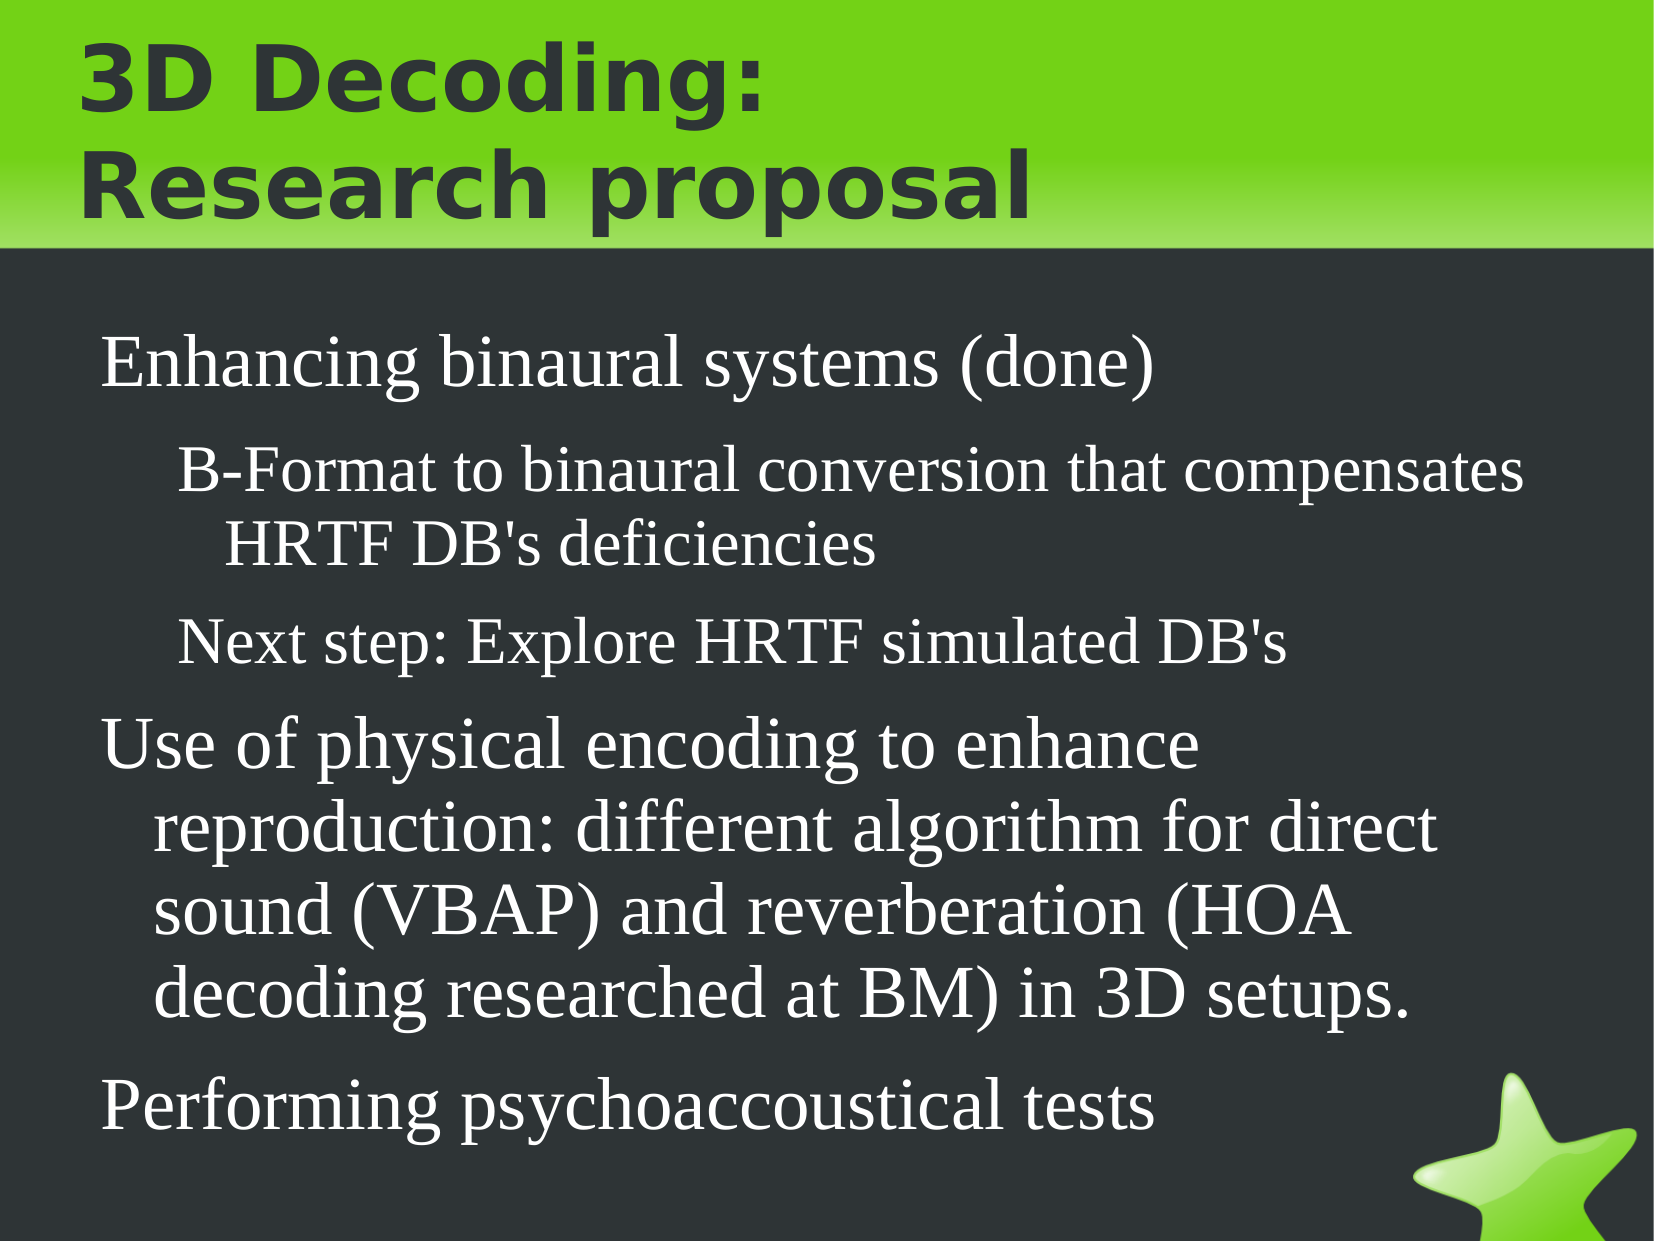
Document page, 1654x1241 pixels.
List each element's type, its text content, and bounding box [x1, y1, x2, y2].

picture [0, 0, 1654, 1241]
list Enhancing binaural systems (done) B-Format to binaural conversion that compensates HRTF DB's deficiencies Next step: Explore HRTF simulated DB's Use of physical encoding to enhance reproduction: different algorithm for direct sound (VBAP) and reverberation (HOA decoding researched at BM) in 3D setups. Performing psychoaccoustical tests [82, 319, 1571, 1214]
title 3D Decoding: Research proposal [76, 25, 1565, 240]
